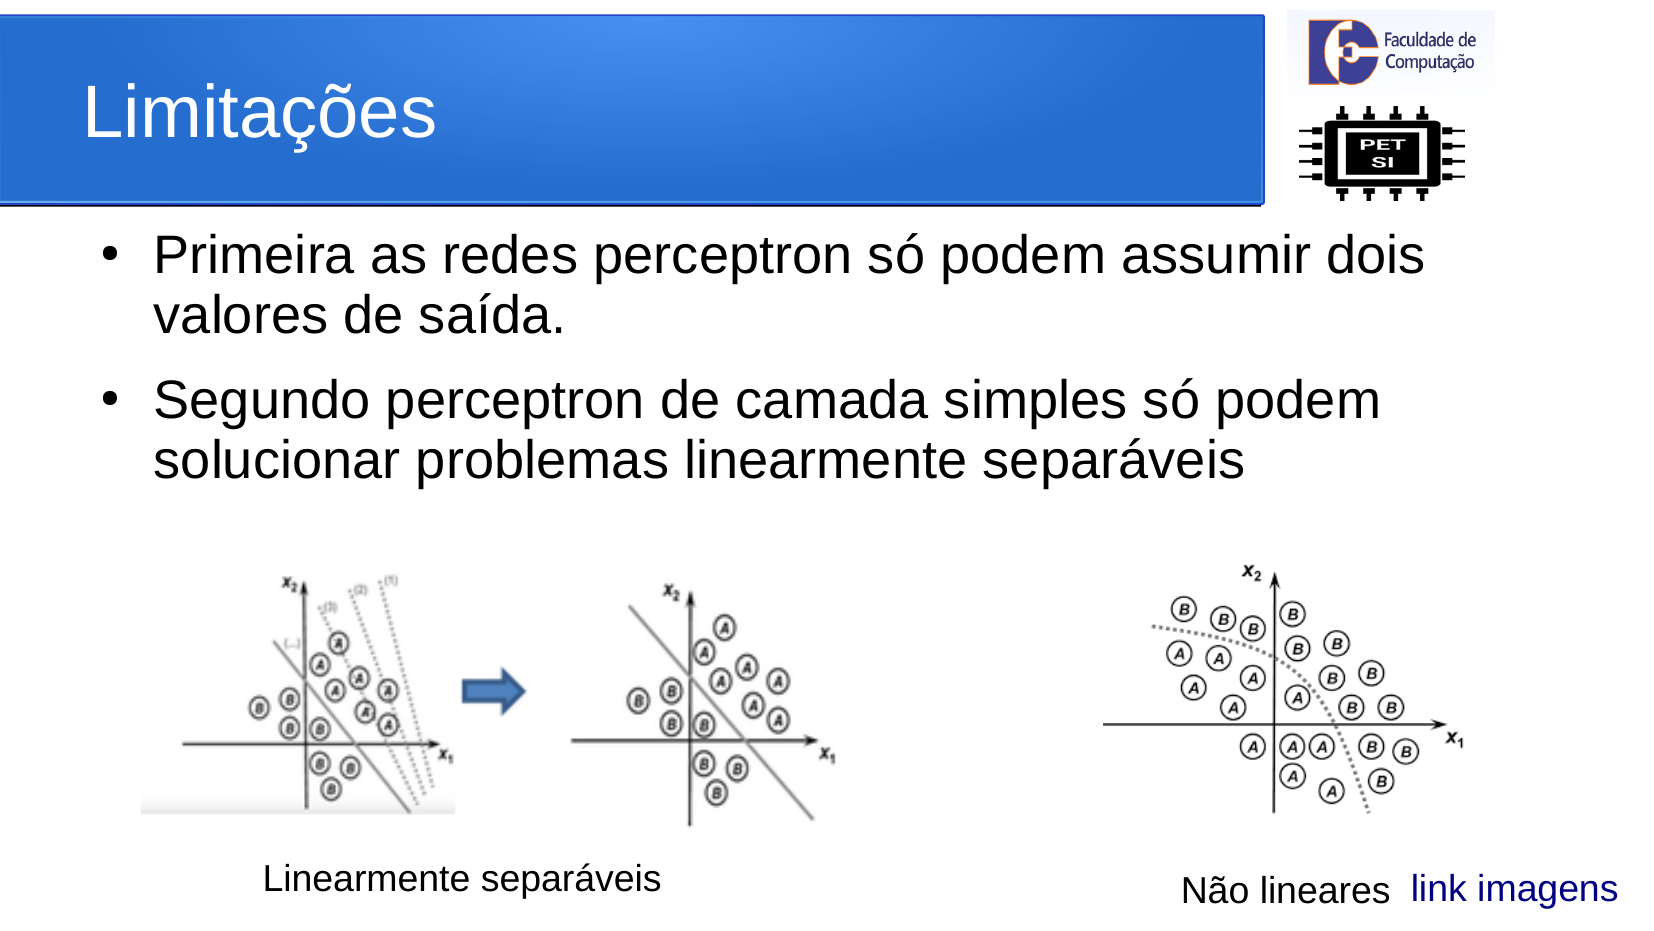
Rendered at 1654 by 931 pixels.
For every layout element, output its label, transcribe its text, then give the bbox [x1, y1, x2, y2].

list Primeira as redes perceptron só podem assumir dois valores de saída. Segundo perceptron de camada simples só podem solucionar problemas linearmente separáveis [82, 224, 1571, 764]
picture [1103, 563, 1465, 815]
picture [1287, 10, 1495, 95]
picture [141, 555, 851, 846]
title Limitações [82, 35, 1235, 189]
text_box Linearmente separáveis [248, 850, 677, 908]
text_box Não lineares [1166, 862, 1396, 920]
text_box link imagens [1396, 860, 1654, 931]
picture [1299, 106, 1465, 201]
